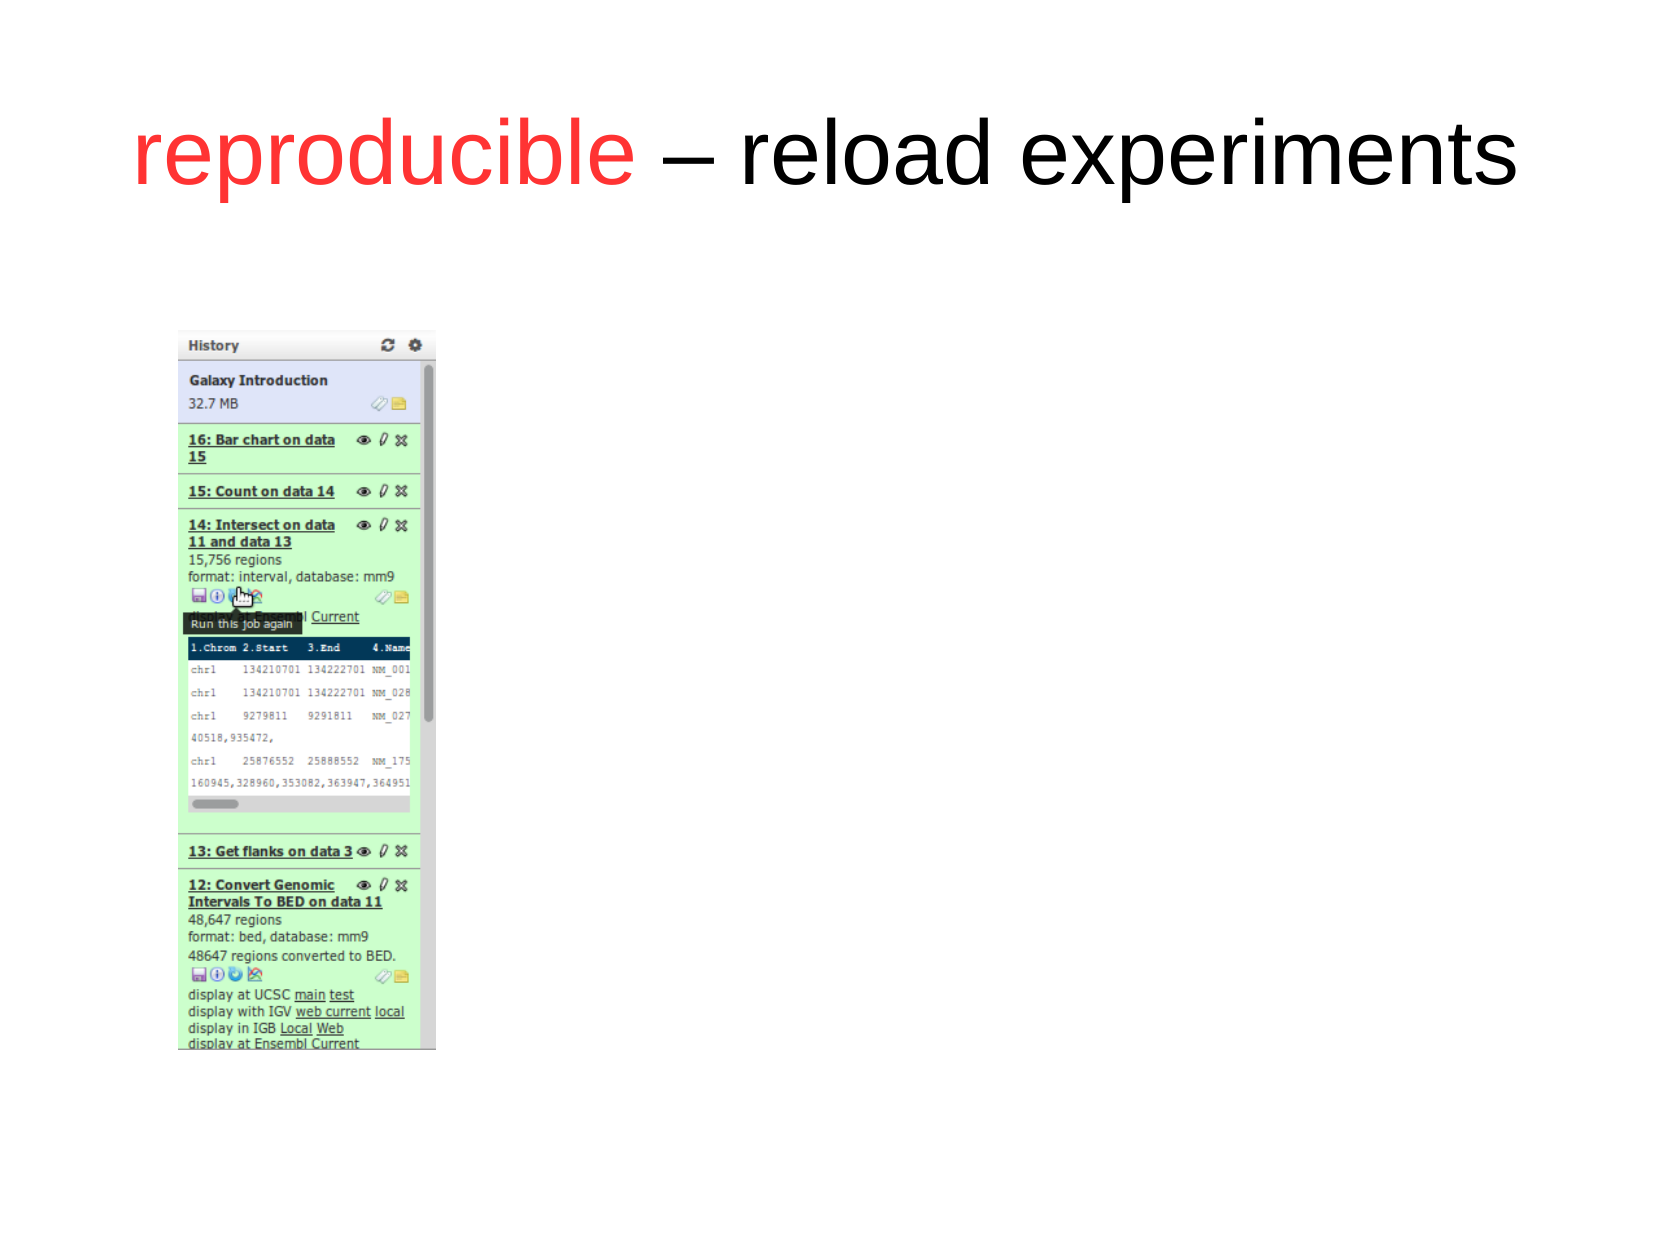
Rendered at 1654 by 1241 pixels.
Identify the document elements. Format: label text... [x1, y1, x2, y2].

picture [178, 330, 436, 1051]
title reproducible – reload experiments [82, 49, 1571, 257]
